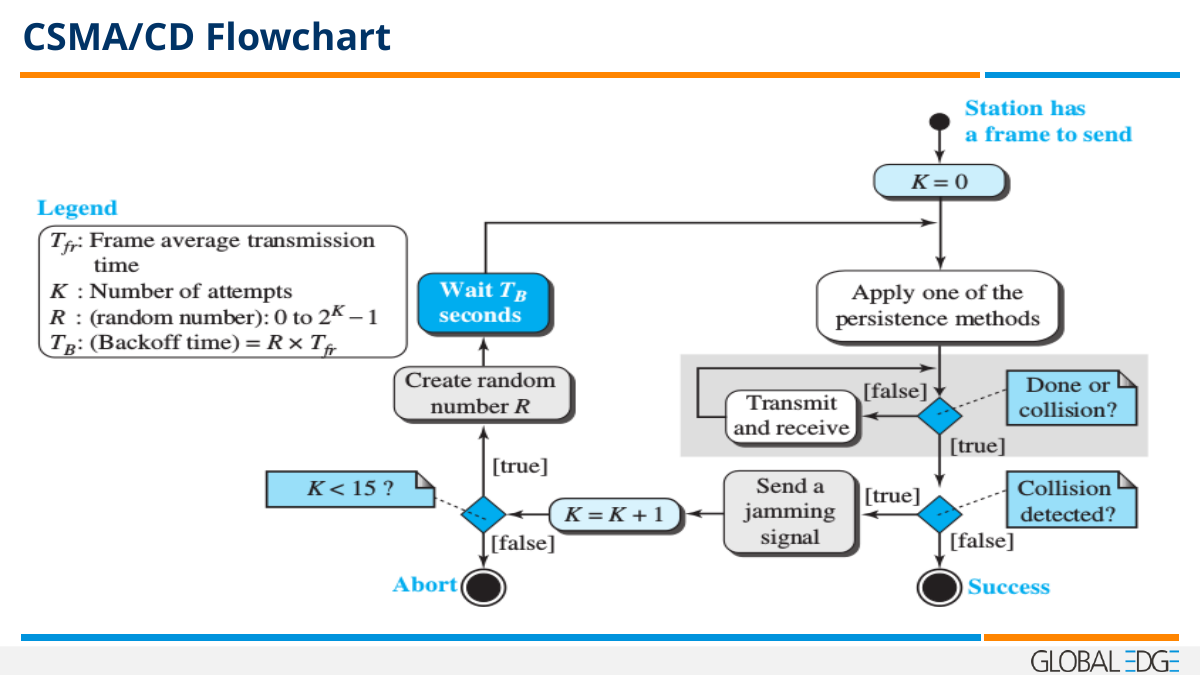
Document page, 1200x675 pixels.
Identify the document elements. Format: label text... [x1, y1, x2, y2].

picture [1031, 650, 1179, 672]
title CSMA/CD Flowchart [12, 9, 1088, 63]
picture [23, 82, 1170, 626]
